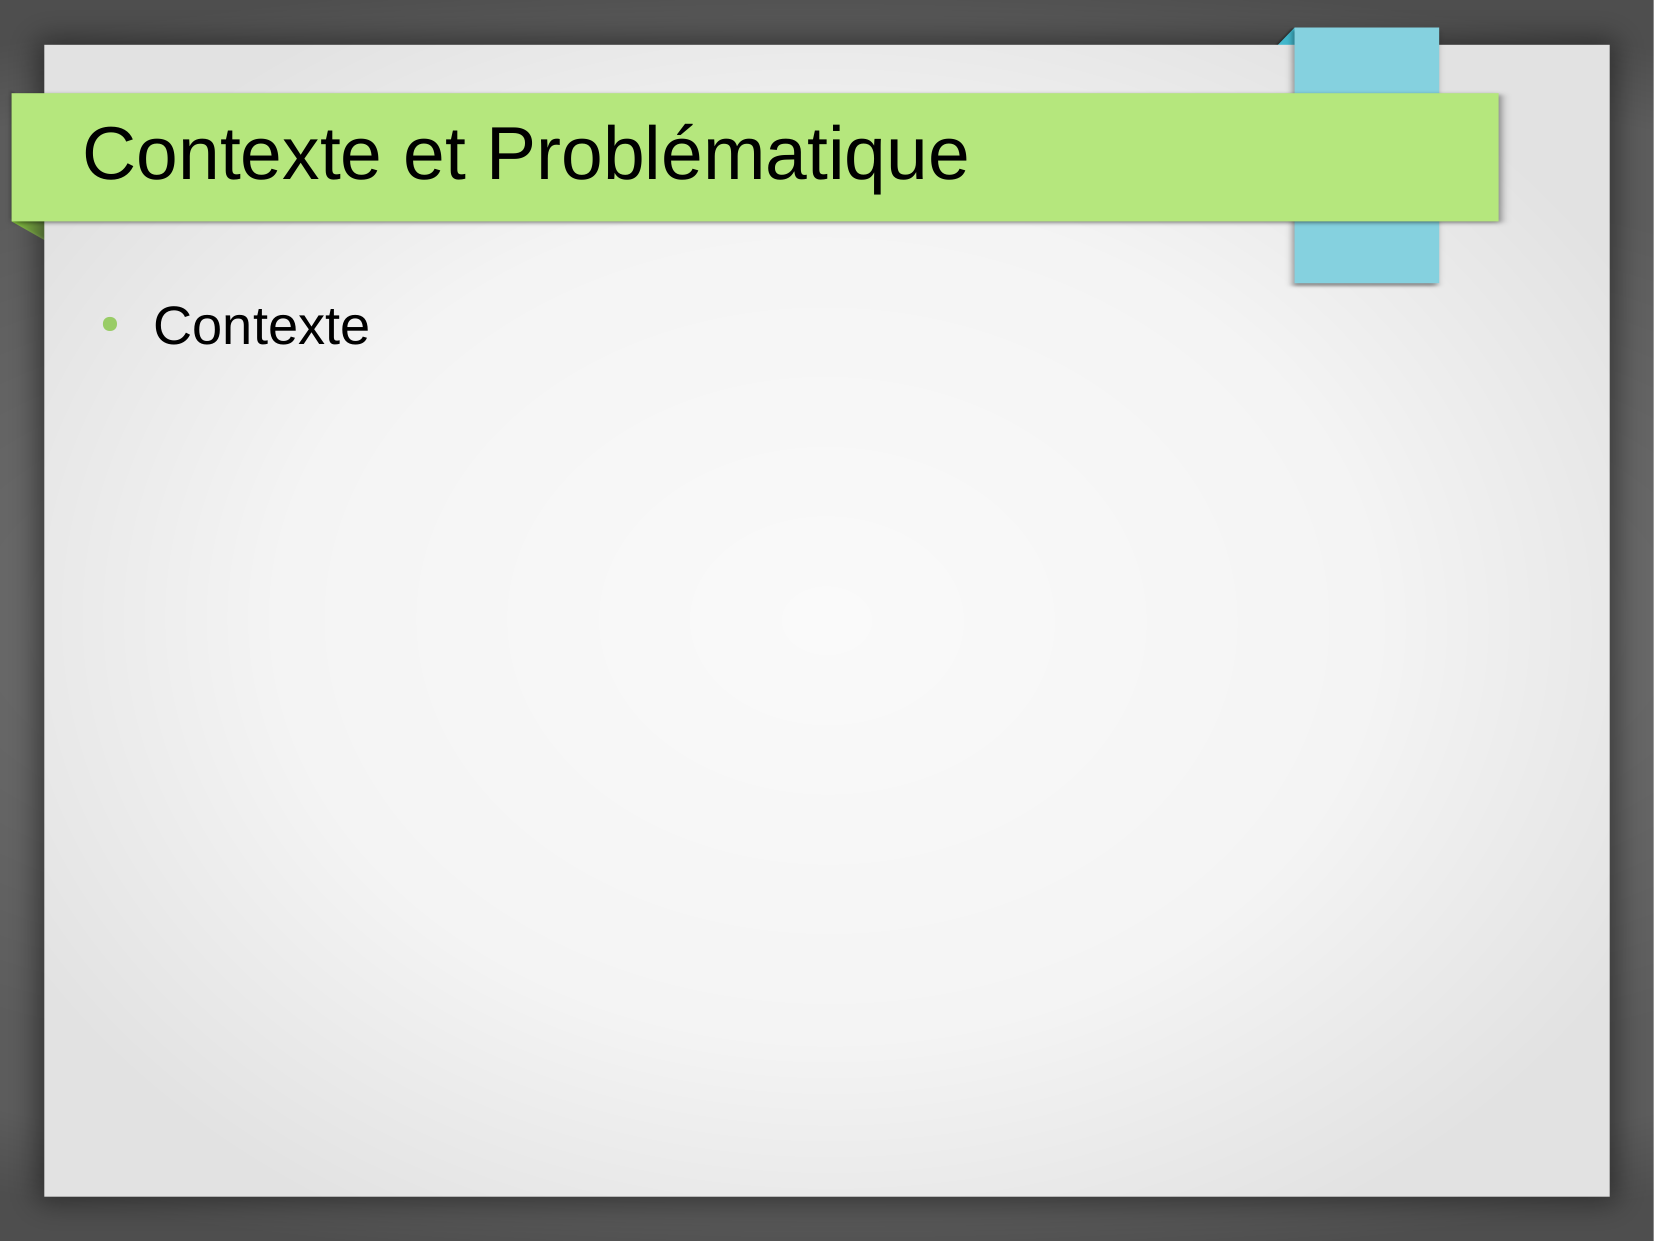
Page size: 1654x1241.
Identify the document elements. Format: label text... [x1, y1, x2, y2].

picture [0, 0, 1654, 1241]
list Contexte [82, 295, 1571, 1015]
title Contexte et Problématique [82, 94, 1264, 213]
